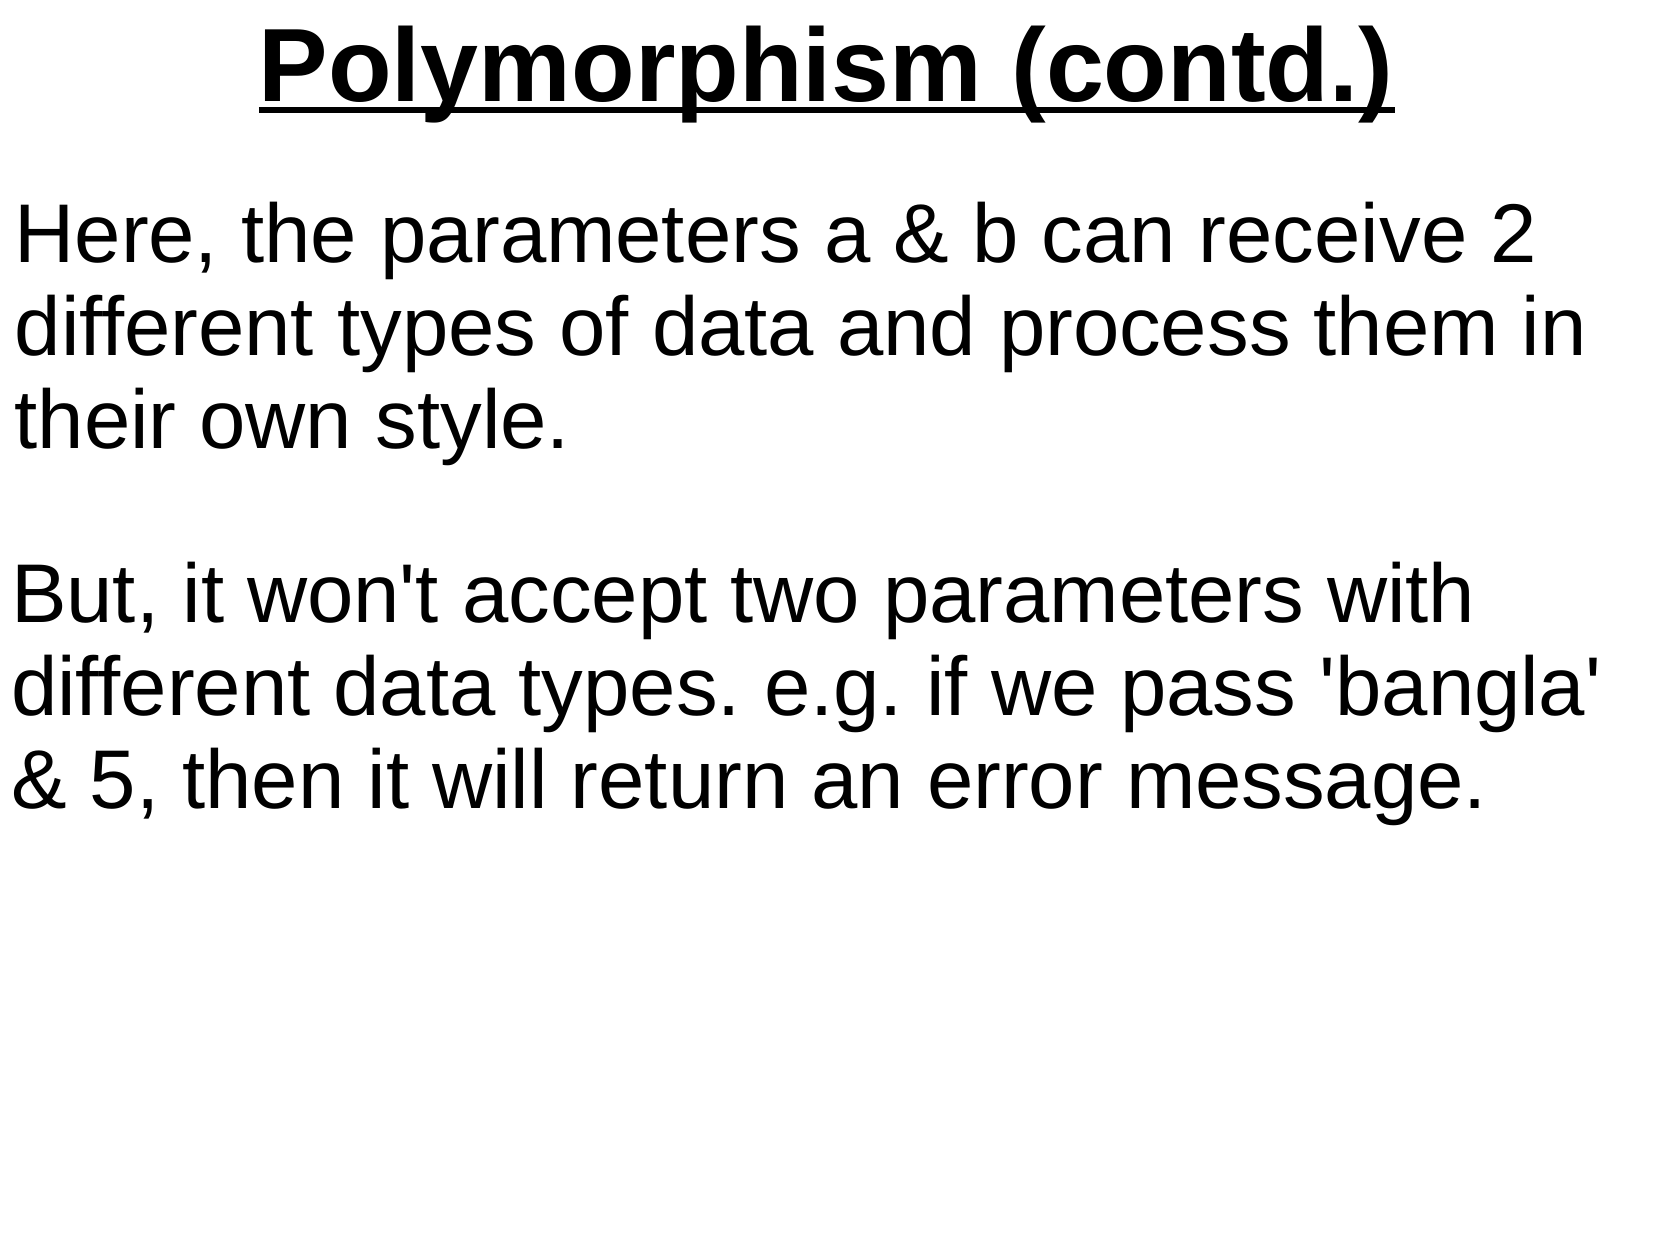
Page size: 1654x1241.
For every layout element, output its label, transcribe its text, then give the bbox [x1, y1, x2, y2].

text_box But, it won't accept two parameters with different data types. e.g. if we pass 'bangla' & 5, then it will return an error message. [0, 540, 1651, 835]
text_box Polymorphism (contd.) [0, 0, 1654, 150]
text_box [0, 375, 1651, 446]
text_box Here, the parameters a & b can receive 2 different types of data and process them in their own style. [0, 180, 1654, 505]
